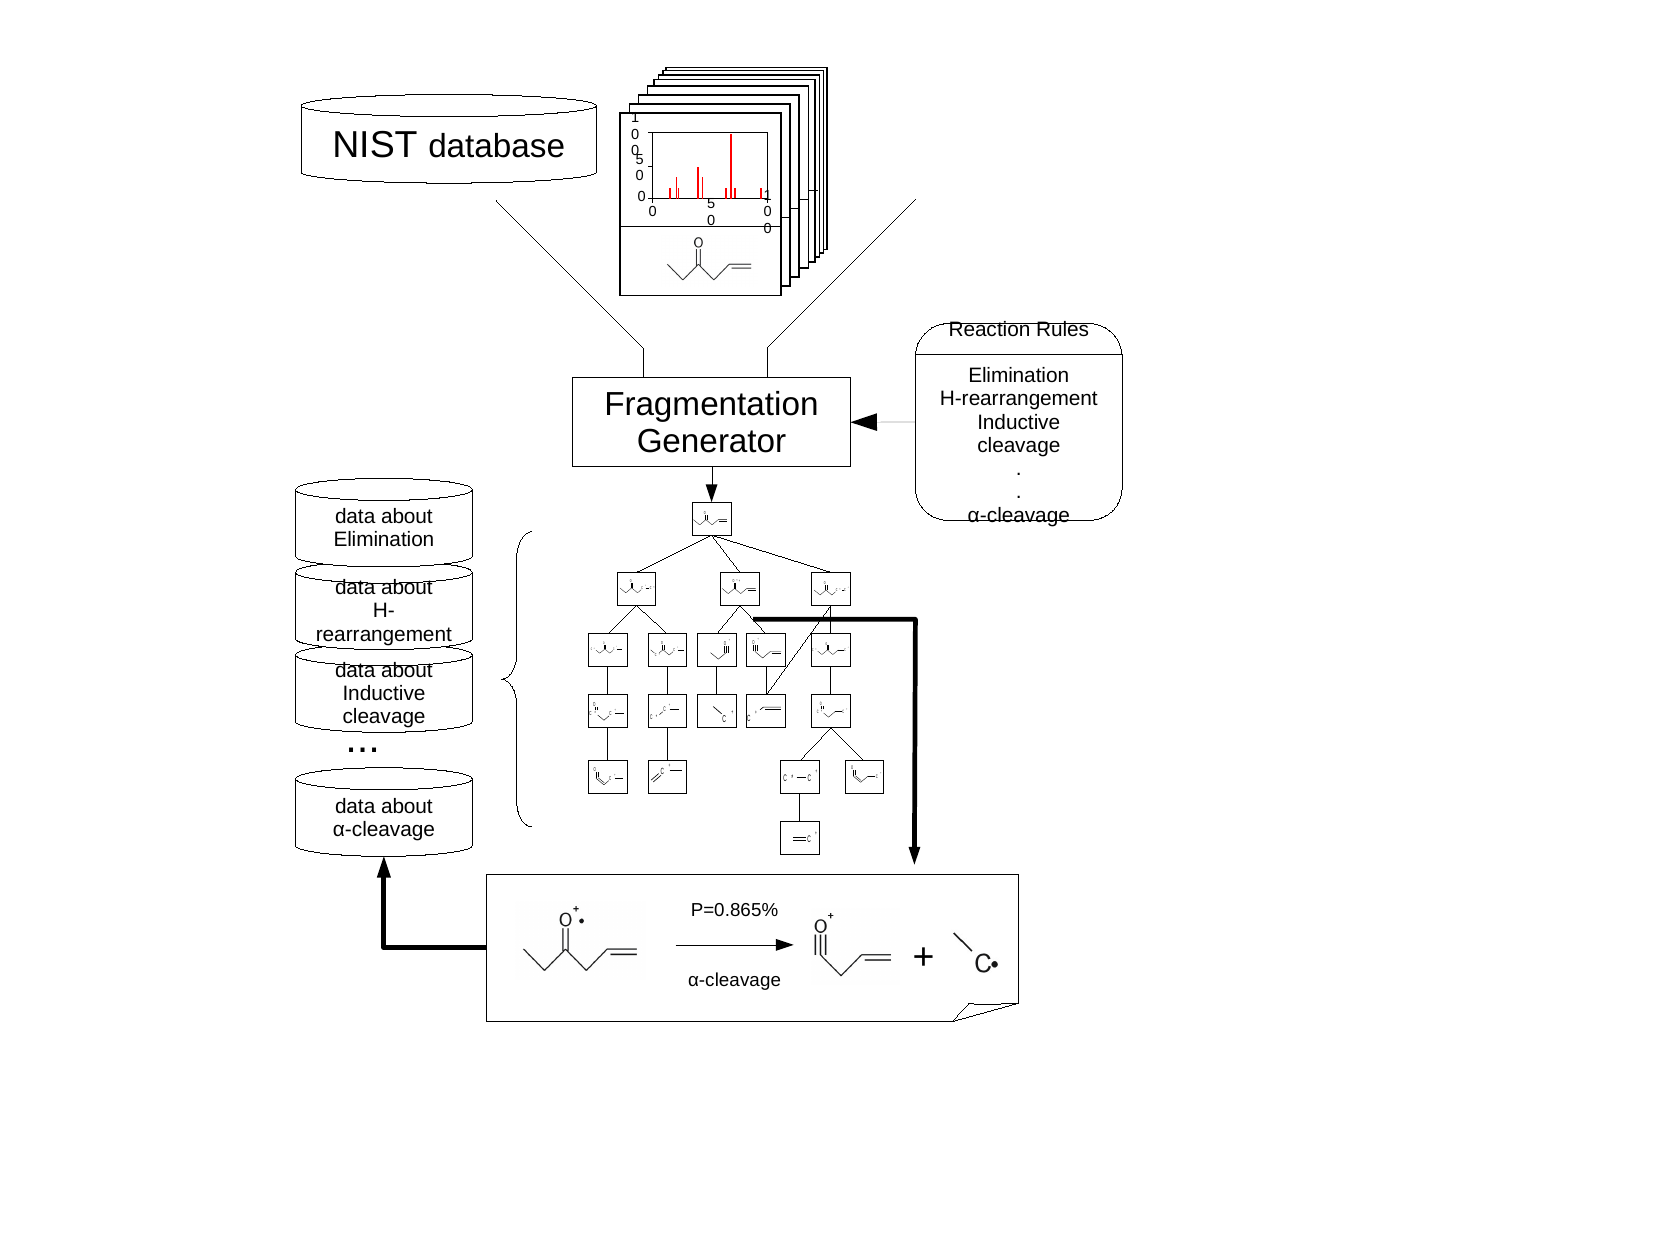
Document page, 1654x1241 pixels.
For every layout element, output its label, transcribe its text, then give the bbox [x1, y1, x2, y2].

text_box P=0.865% [705, 879, 765, 939]
text_box [811, 694, 851, 728]
text_box 0 [641, 200, 664, 223]
text_box α-cleavage [705, 950, 765, 1010]
picture [661, 235, 758, 287]
text_box data about H-rearrangement [295, 573, 473, 650]
picture [647, 761, 688, 787]
picture [719, 578, 759, 597]
text_box ... [333, 708, 393, 768]
text_box data about Elimination [295, 490, 473, 567]
picture [811, 641, 851, 657]
text_box [845, 760, 884, 794]
text_box [588, 724, 628, 728]
text_box [780, 821, 820, 855]
text_box [811, 598, 851, 606]
picture [515, 901, 646, 980]
text_box [653, 133, 767, 198]
text_box data about α-cleavage [295, 780, 473, 857]
text_box NIST database [301, 107, 597, 184]
picture [788, 829, 822, 846]
text_box [780, 760, 820, 794]
picture [781, 767, 822, 785]
picture [942, 921, 1001, 982]
text_box + [894, 927, 954, 987]
picture [745, 702, 787, 725]
picture [648, 640, 687, 659]
text_box 50 [628, 164, 651, 187]
text_box data about Inductive cleavage [295, 656, 473, 733]
text_box [811, 633, 851, 641]
text_box 100 [756, 200, 779, 223]
picture [649, 702, 683, 722]
text_box [746, 694, 786, 702]
picture [816, 701, 850, 720]
text_box [648, 787, 687, 794]
text_box [697, 694, 737, 728]
text_box [648, 633, 687, 640]
picture [592, 766, 627, 788]
text_box 50 [700, 200, 722, 223]
text_box Fragmentation Generator [572, 377, 851, 467]
picture [811, 580, 851, 598]
picture [707, 638, 733, 663]
text_box [620, 67, 827, 296]
text_box [811, 657, 851, 667]
picture [588, 700, 628, 724]
text_box [588, 633, 628, 667]
text_box [617, 596, 656, 606]
picture [617, 578, 657, 596]
text_box [692, 502, 732, 536]
text_box [697, 633, 737, 667]
text_box [746, 633, 786, 667]
text_box [720, 572, 760, 606]
text_box [648, 694, 687, 728]
picture [751, 636, 785, 662]
text_box [811, 572, 851, 580]
text_box [617, 572, 656, 578]
picture [811, 908, 900, 985]
picture [590, 641, 625, 656]
text_box Reaction Rules Elimination H-rearrangement Inductive cleavage . . α-cleavage [915, 355, 1123, 521]
picture [707, 701, 738, 727]
text_box [648, 659, 687, 667]
picture [691, 510, 730, 528]
text_box Reaction Rules Elimination H-rearrangement Inductive cleavage . . α-cleavage [915, 323, 1122, 354]
text_box 100 [624, 123, 646, 145]
text_box [588, 760, 628, 794]
text_box [588, 694, 628, 700]
picture [850, 765, 884, 785]
text_box 0 [630, 185, 652, 208]
